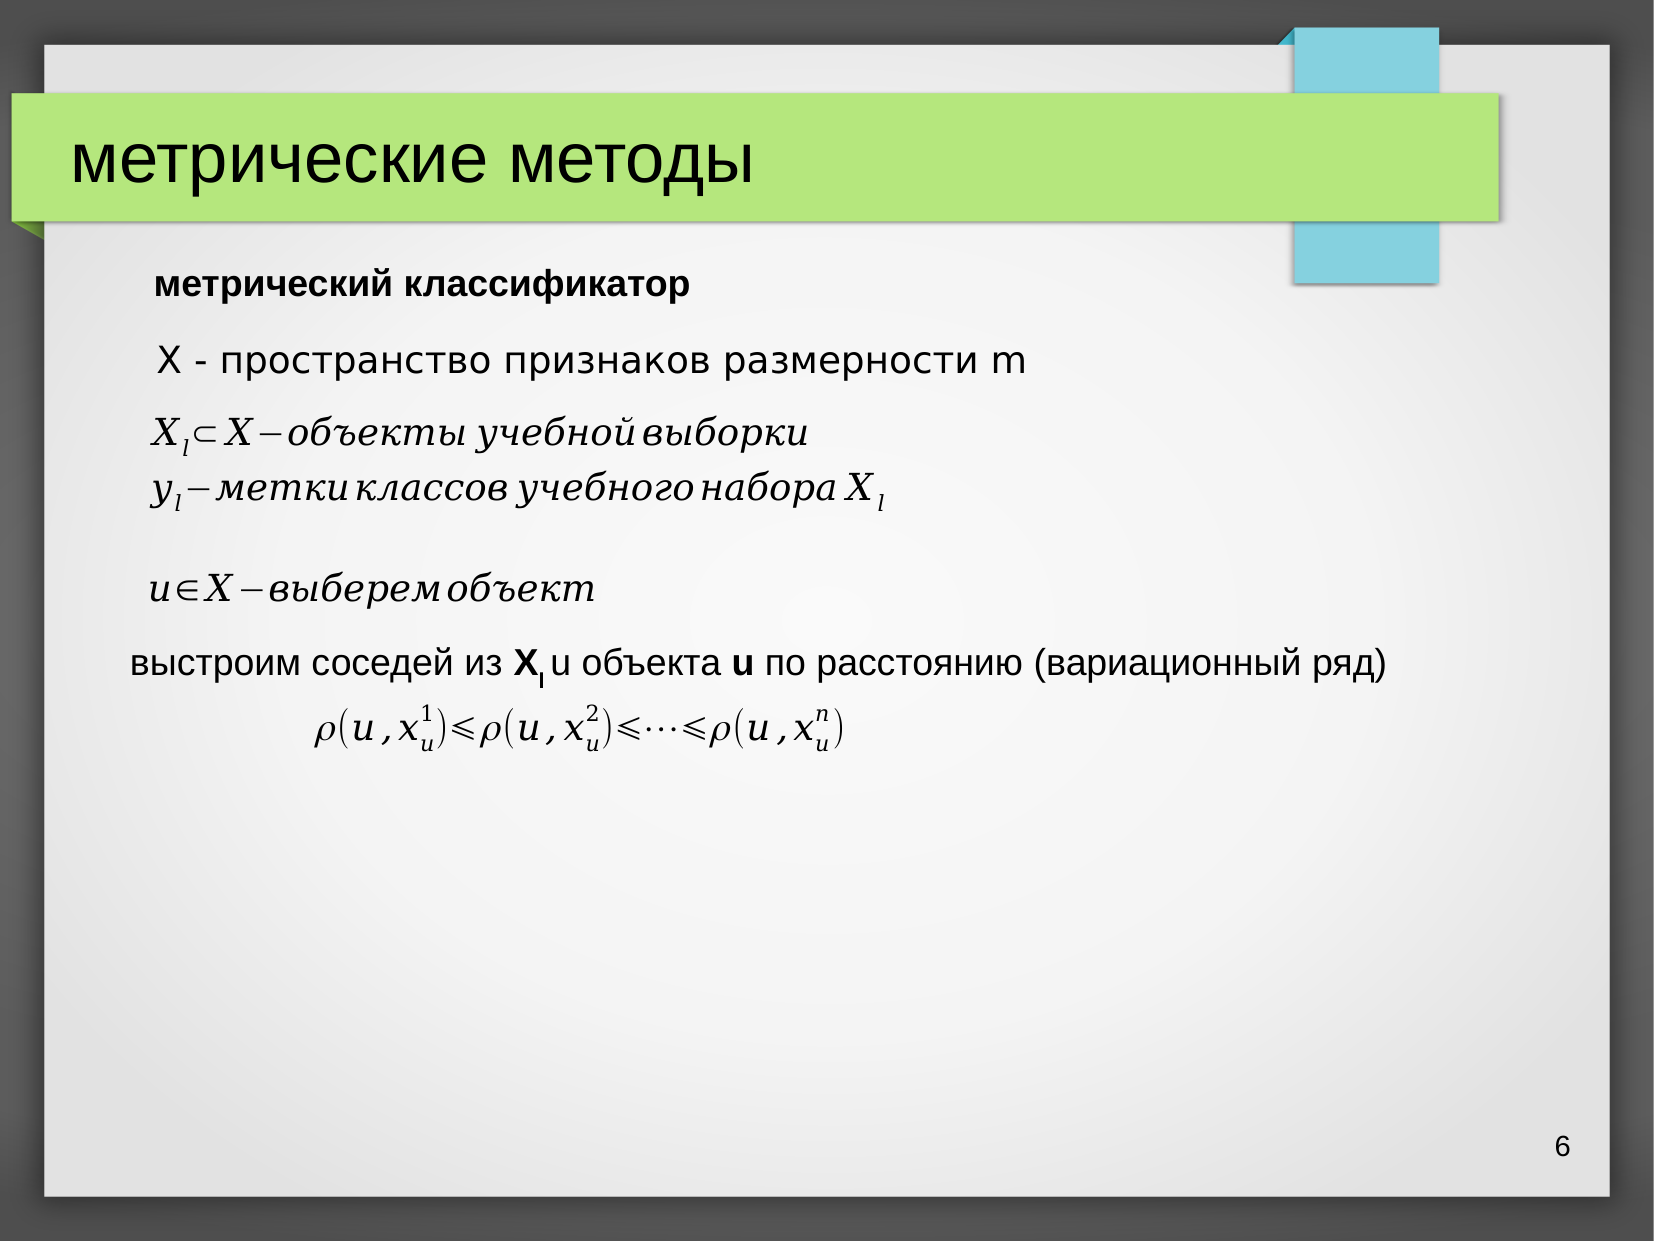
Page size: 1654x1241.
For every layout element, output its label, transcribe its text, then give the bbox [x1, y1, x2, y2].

picture [0, 0, 1654, 1241]
subtitle метрический классификатор [153, 259, 815, 307]
chart [141, 566, 604, 611]
chart [307, 701, 851, 756]
chart [141, 410, 816, 461]
text_box X - пространство признаков размерности m [141, 331, 1043, 390]
chart [141, 466, 891, 516]
title метрические методы [70, 118, 1205, 199]
text_box выстроим соседей из Xl u объекта u по расстоянию (вариационный ряд) [129, 637, 1512, 697]
